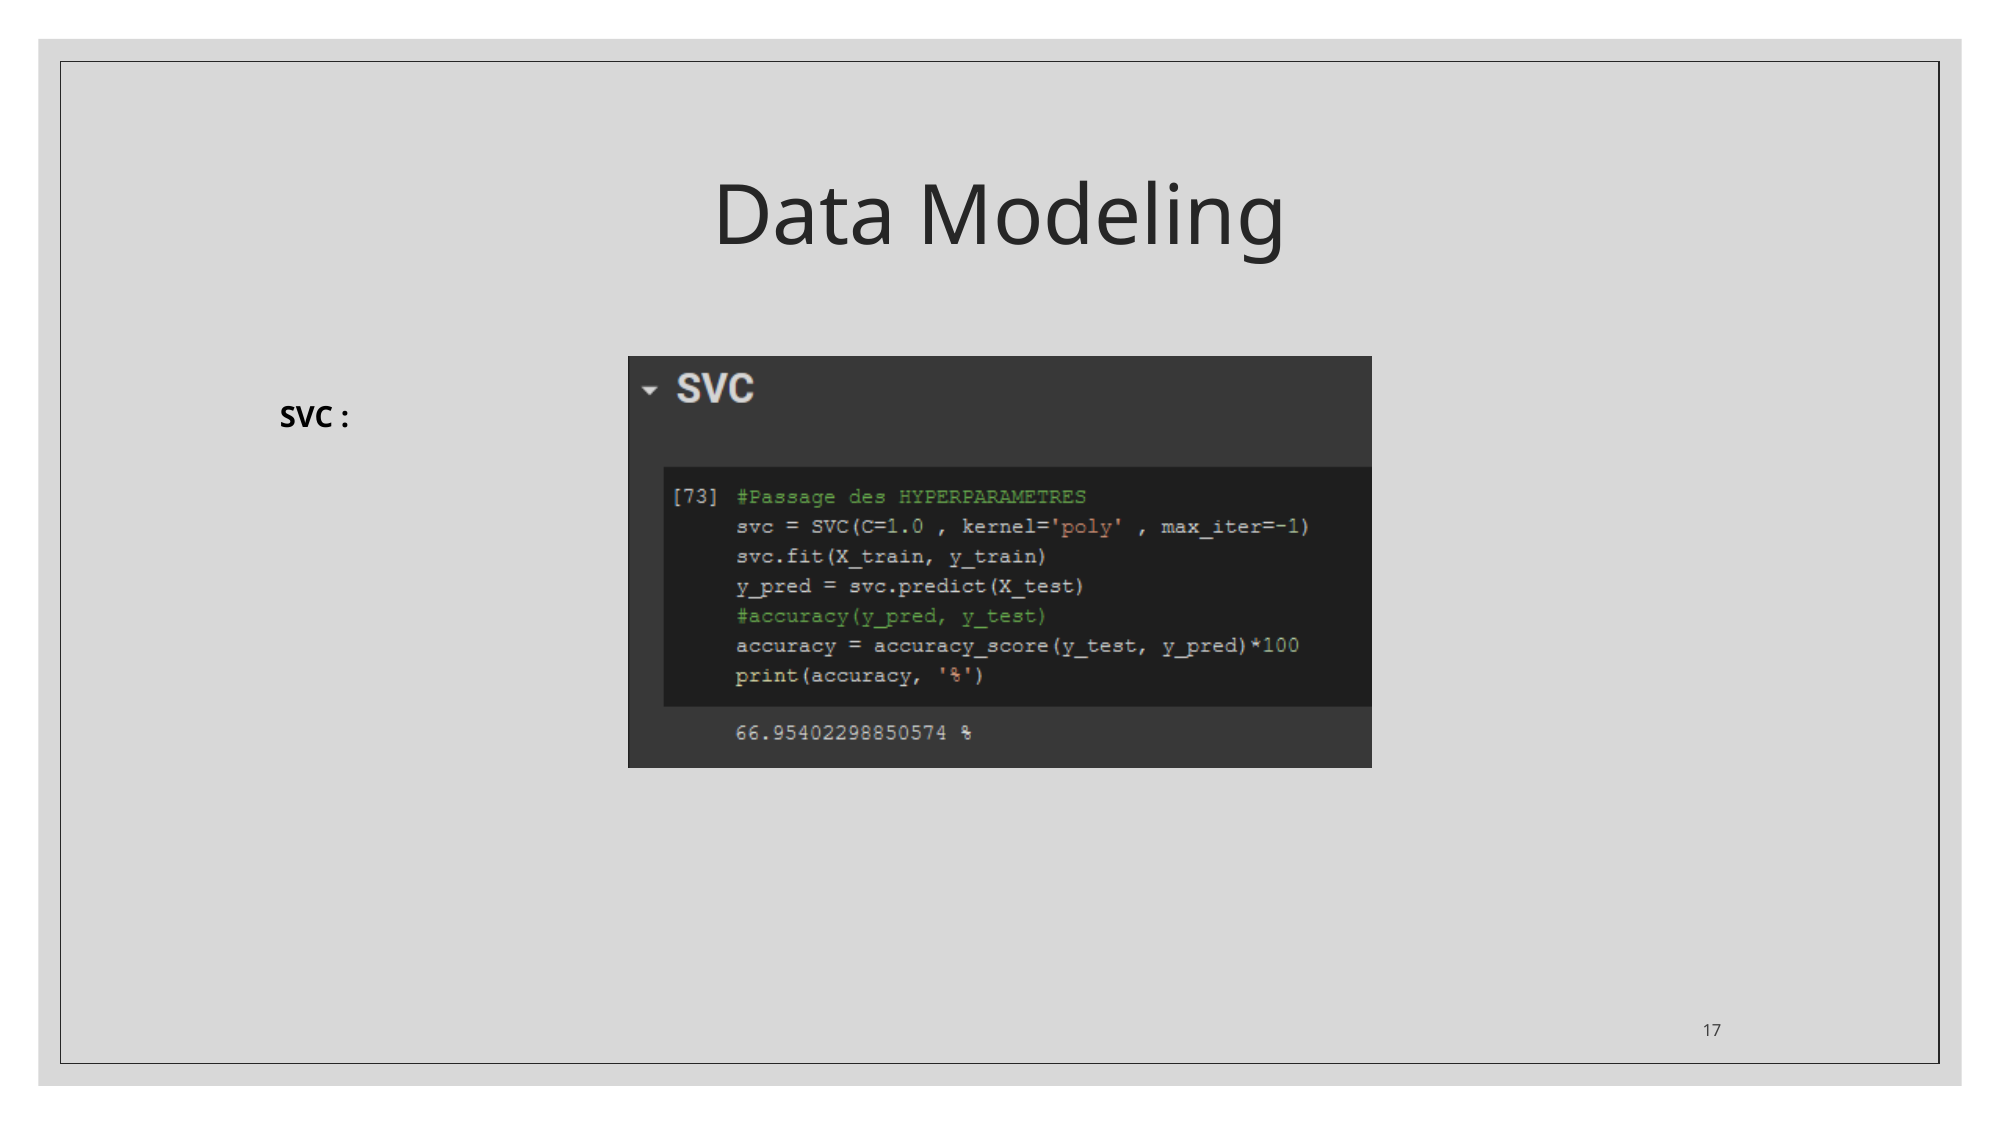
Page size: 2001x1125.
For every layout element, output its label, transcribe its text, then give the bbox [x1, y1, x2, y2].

picture [628, 356, 1372, 769]
text_box [1687, 990, 1825, 1051]
list SVC : [174, 345, 1825, 977]
title Data Modeling [174, 105, 1825, 331]
